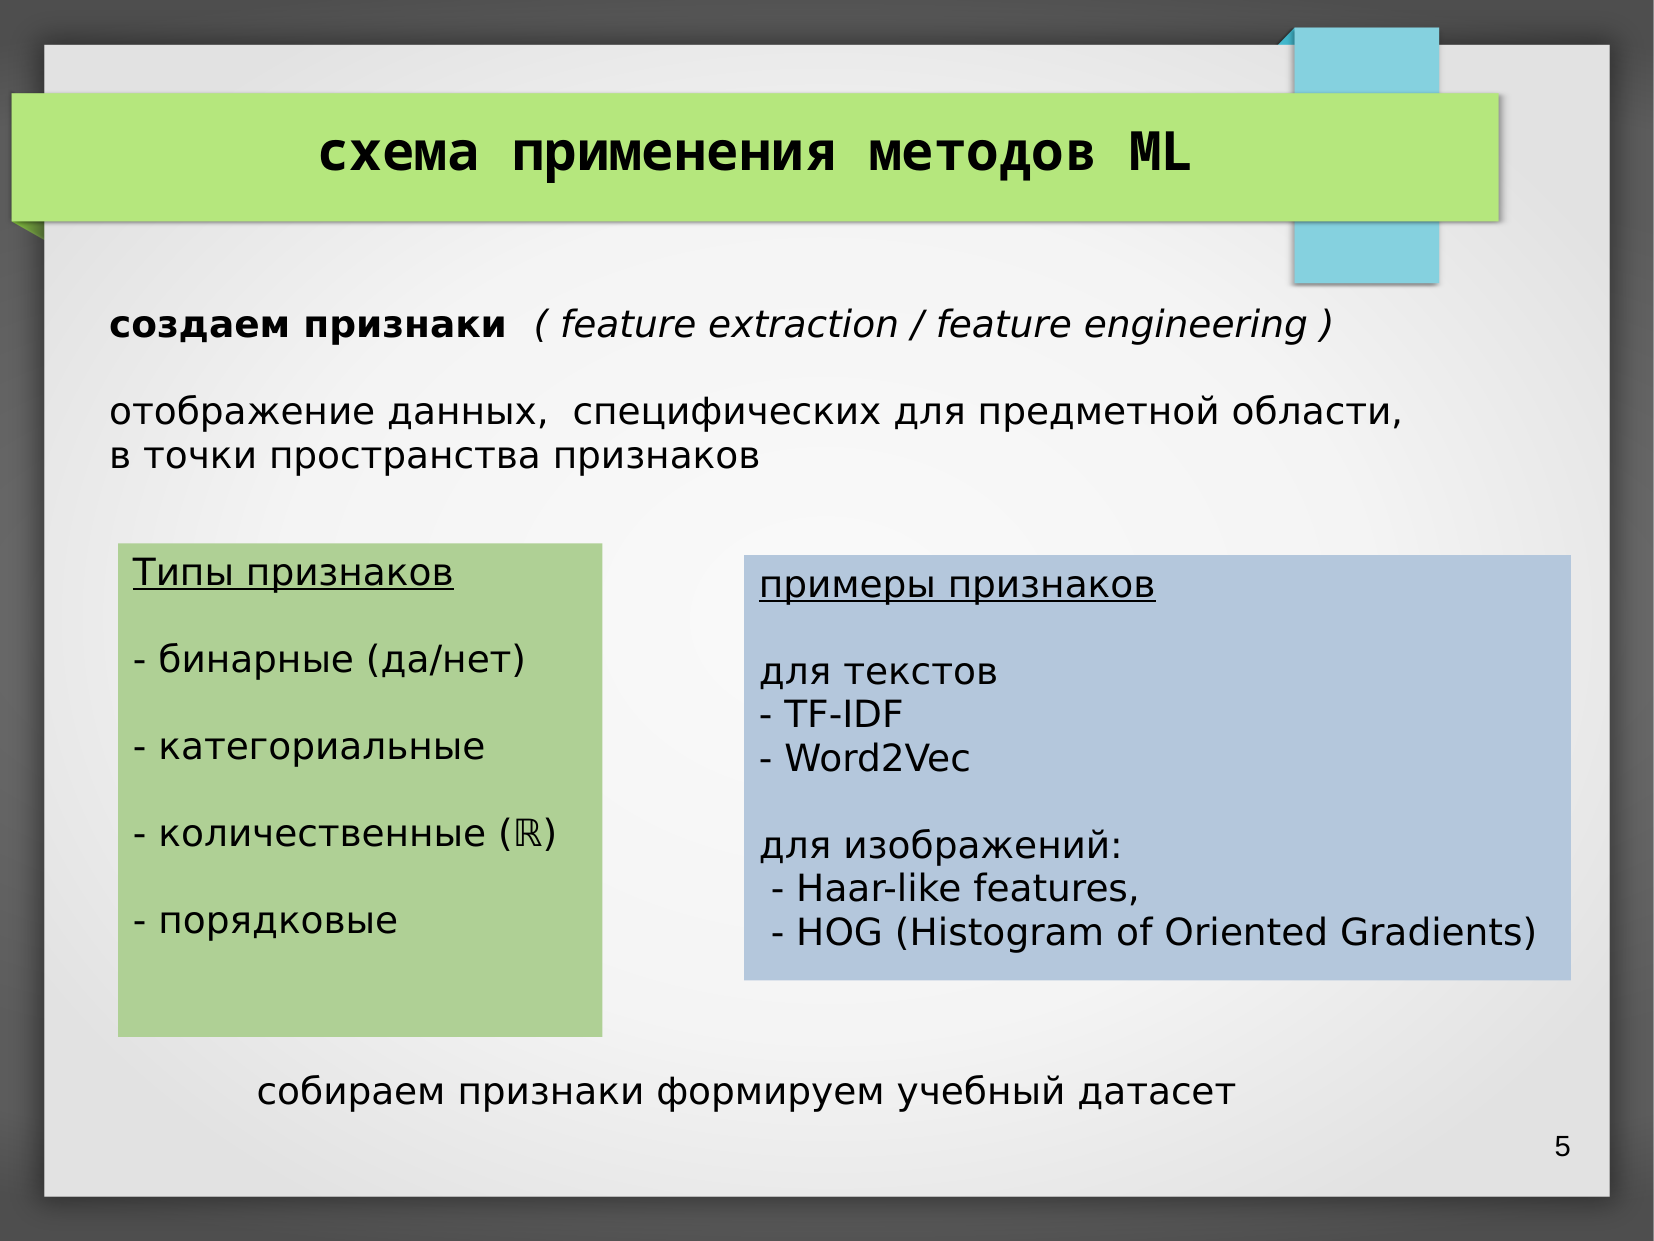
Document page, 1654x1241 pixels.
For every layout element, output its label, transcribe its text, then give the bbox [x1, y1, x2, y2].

text_box примеры признаков для текстов - TF-IDF - Word2Vec для изображений: - Haar-like features, - HOG (Histogram of Oriented Gradients) [744, 555, 1571, 981]
text_box собираем признаки формируем учебный датасет [241, 1062, 1252, 1124]
title схема применения методов ML [47, 109, 1465, 189]
text_box Типы признаков - бинарные (да/нет) - категориальные - количественные (ℝ) - порядковые [118, 543, 603, 1037]
text_box создаем признаки ( feature extraction / feature engineering ) отображение данных, специфических для предметной области, в точки пространства признаков [94, 295, 1560, 508]
picture [0, 0, 1654, 1241]
